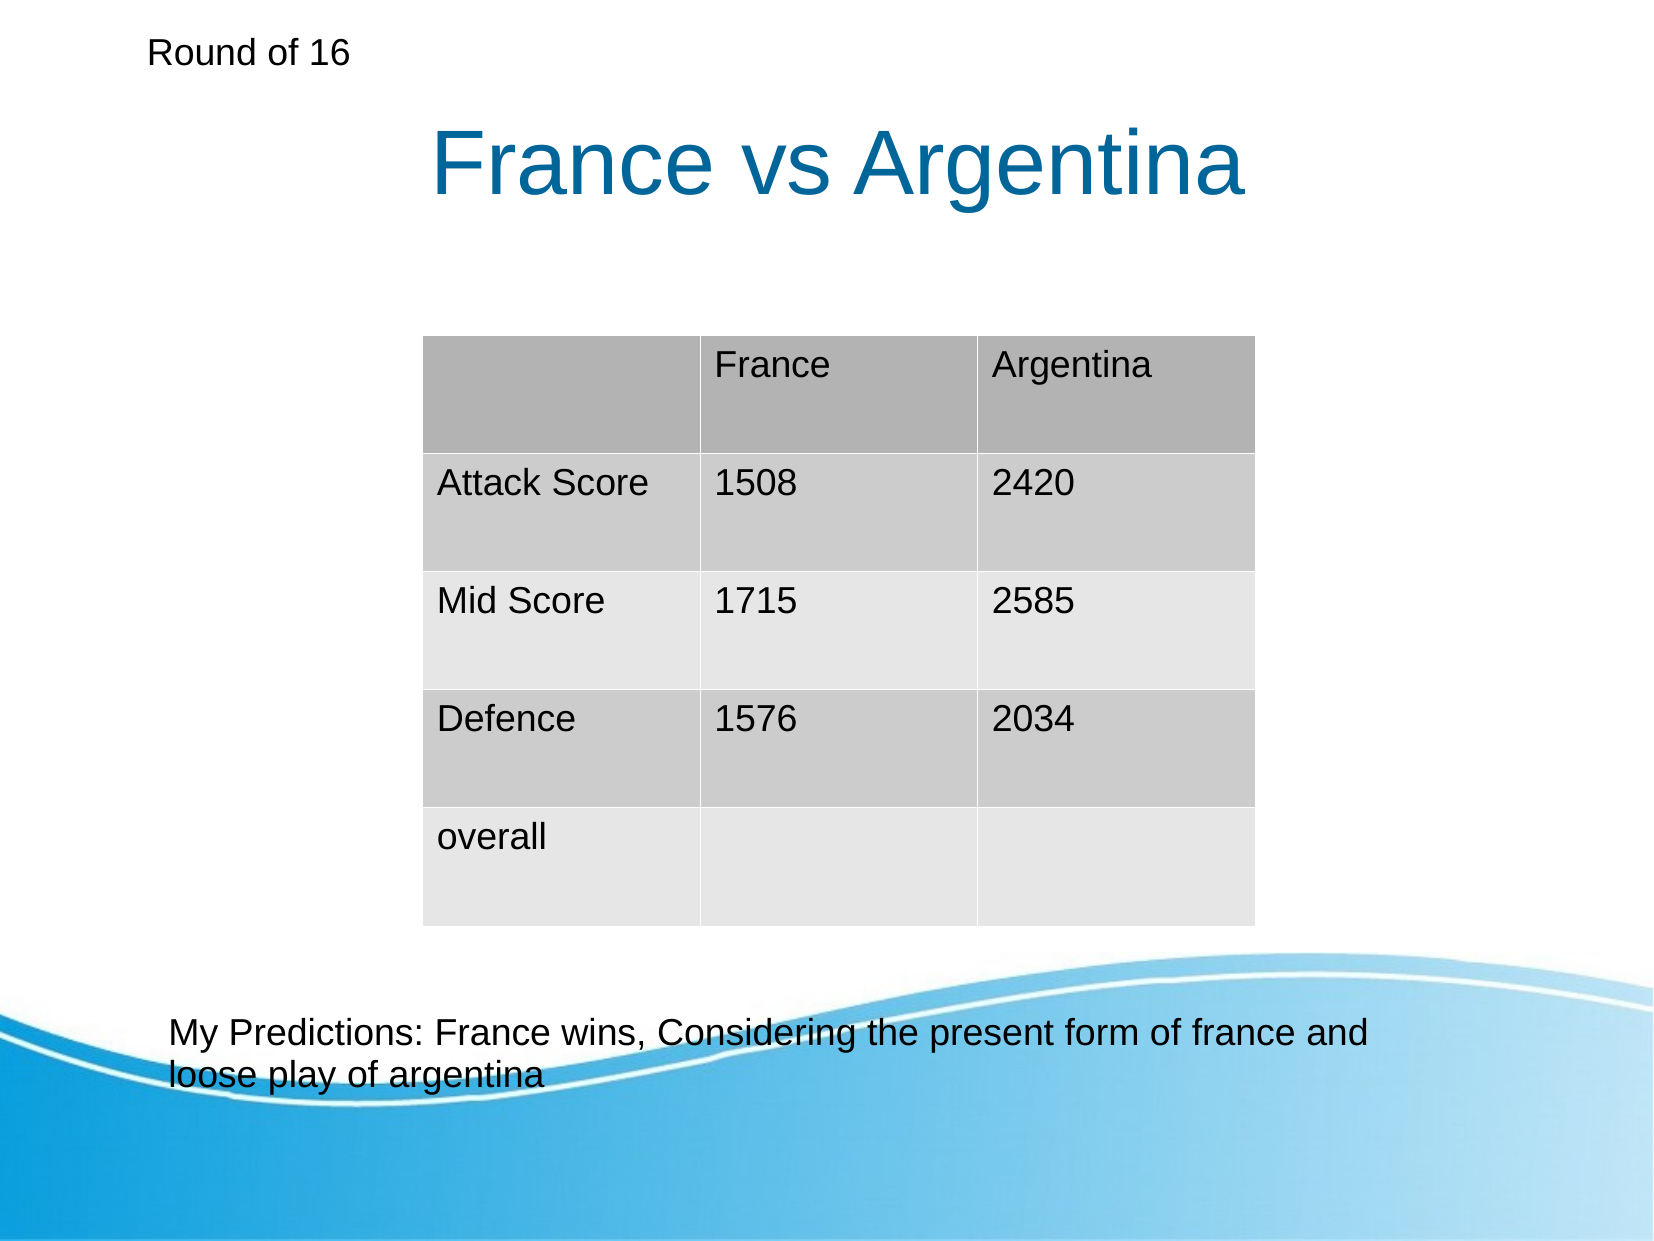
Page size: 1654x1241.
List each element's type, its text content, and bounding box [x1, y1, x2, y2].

text_box Round of 16 [132, 24, 366, 75]
table_cell 2585 [978, 572, 1255, 689]
title France vs Argentina [94, 59, 1583, 267]
table_cell [978, 808, 1255, 926]
picture [0, 952, 1654, 1241]
table_cell 2420 [978, 454, 1255, 571]
table_header [423, 336, 700, 453]
table_header France [701, 336, 977, 453]
table_cell [701, 808, 977, 926]
table_cell overall [423, 808, 700, 926]
table_cell Attack Score [423, 454, 700, 571]
text_box My Predictions: France wins, Considering the present form of france and loose play of argentina [153, 1003, 1441, 1146]
table_cell 1508 [701, 454, 977, 571]
table_cell 1715 [701, 572, 977, 689]
table_cell 1576 [701, 690, 977, 807]
table_header Argentina [978, 336, 1255, 453]
table_cell Mid Score [423, 572, 700, 689]
table_cell 2034 [978, 690, 1255, 807]
table_cell Defence [423, 690, 700, 807]
